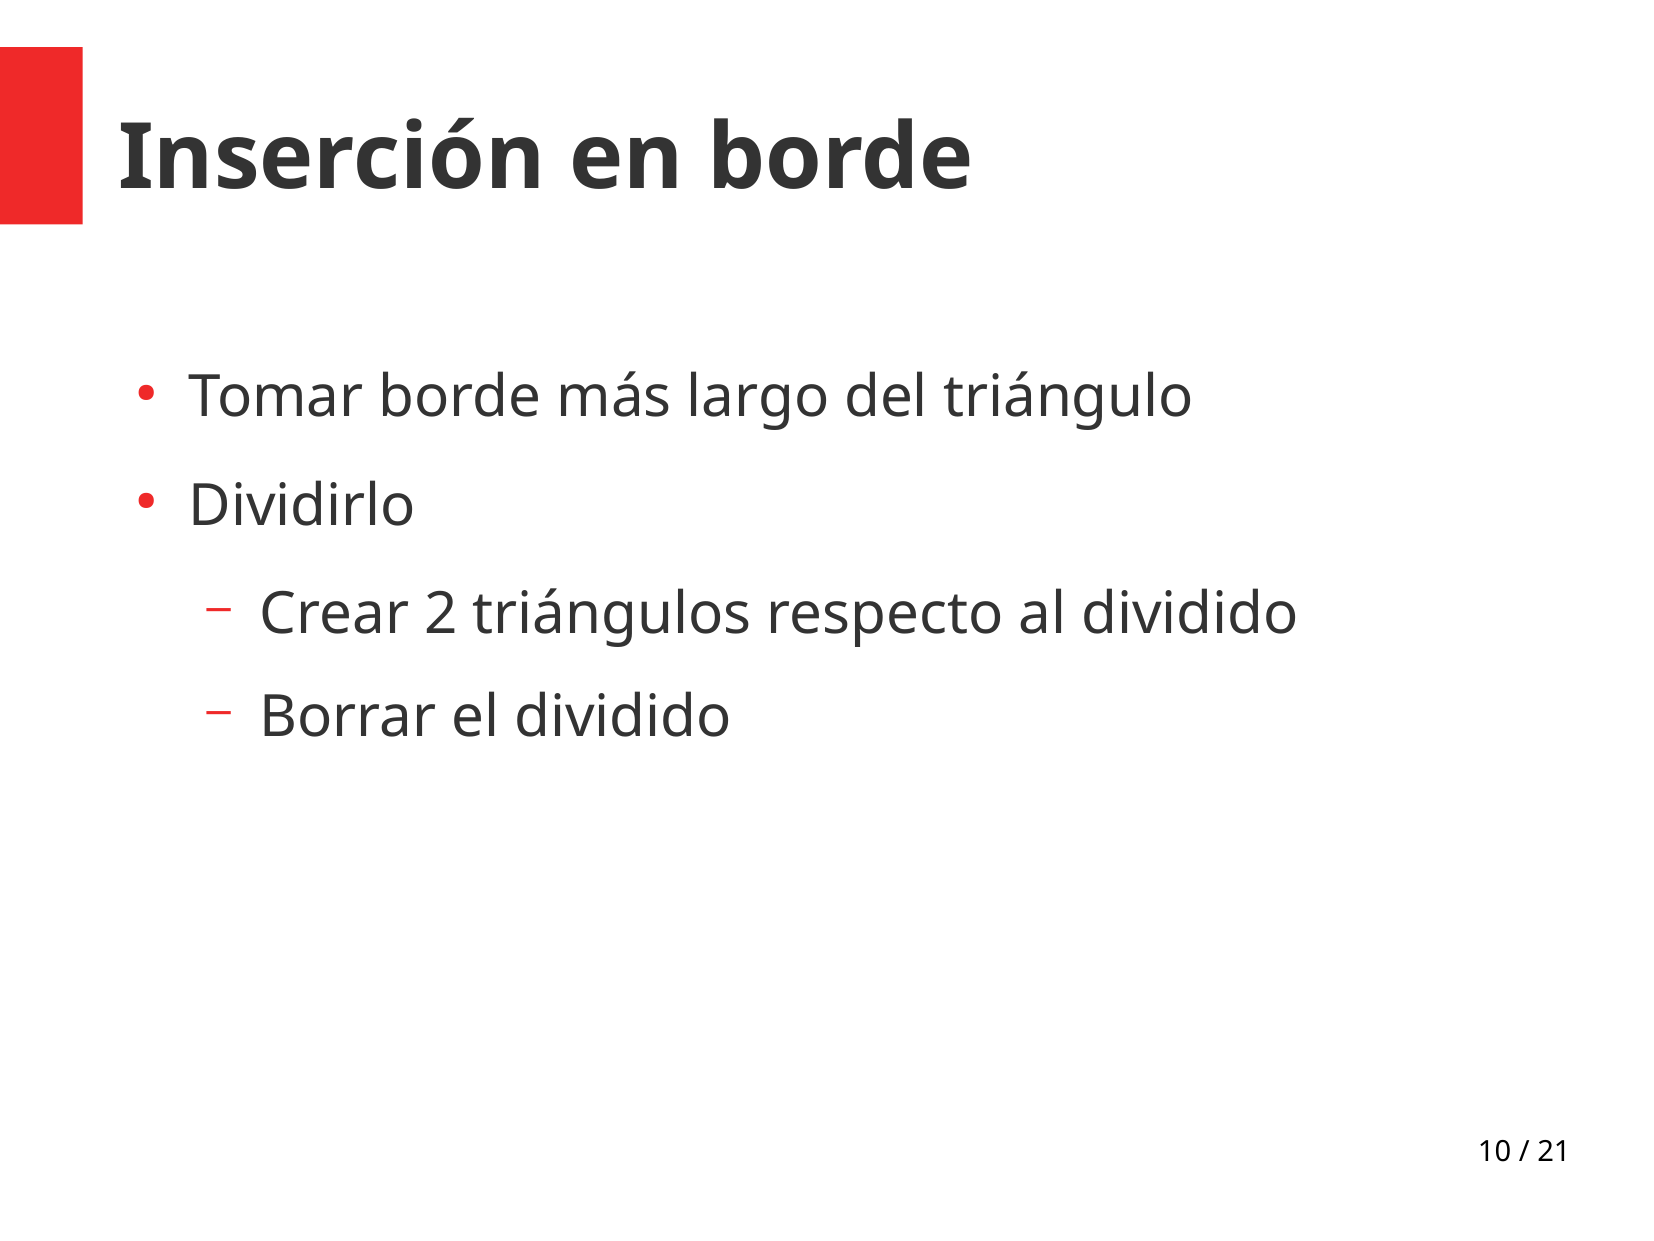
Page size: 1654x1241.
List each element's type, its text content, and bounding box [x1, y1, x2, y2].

title Inserción en borde [118, 49, 1571, 257]
list Tomar borde más largo del triángulo Dividirlo Crear 2 triángulos respecto al dividido Borrar el dividido [118, 354, 1536, 1074]
